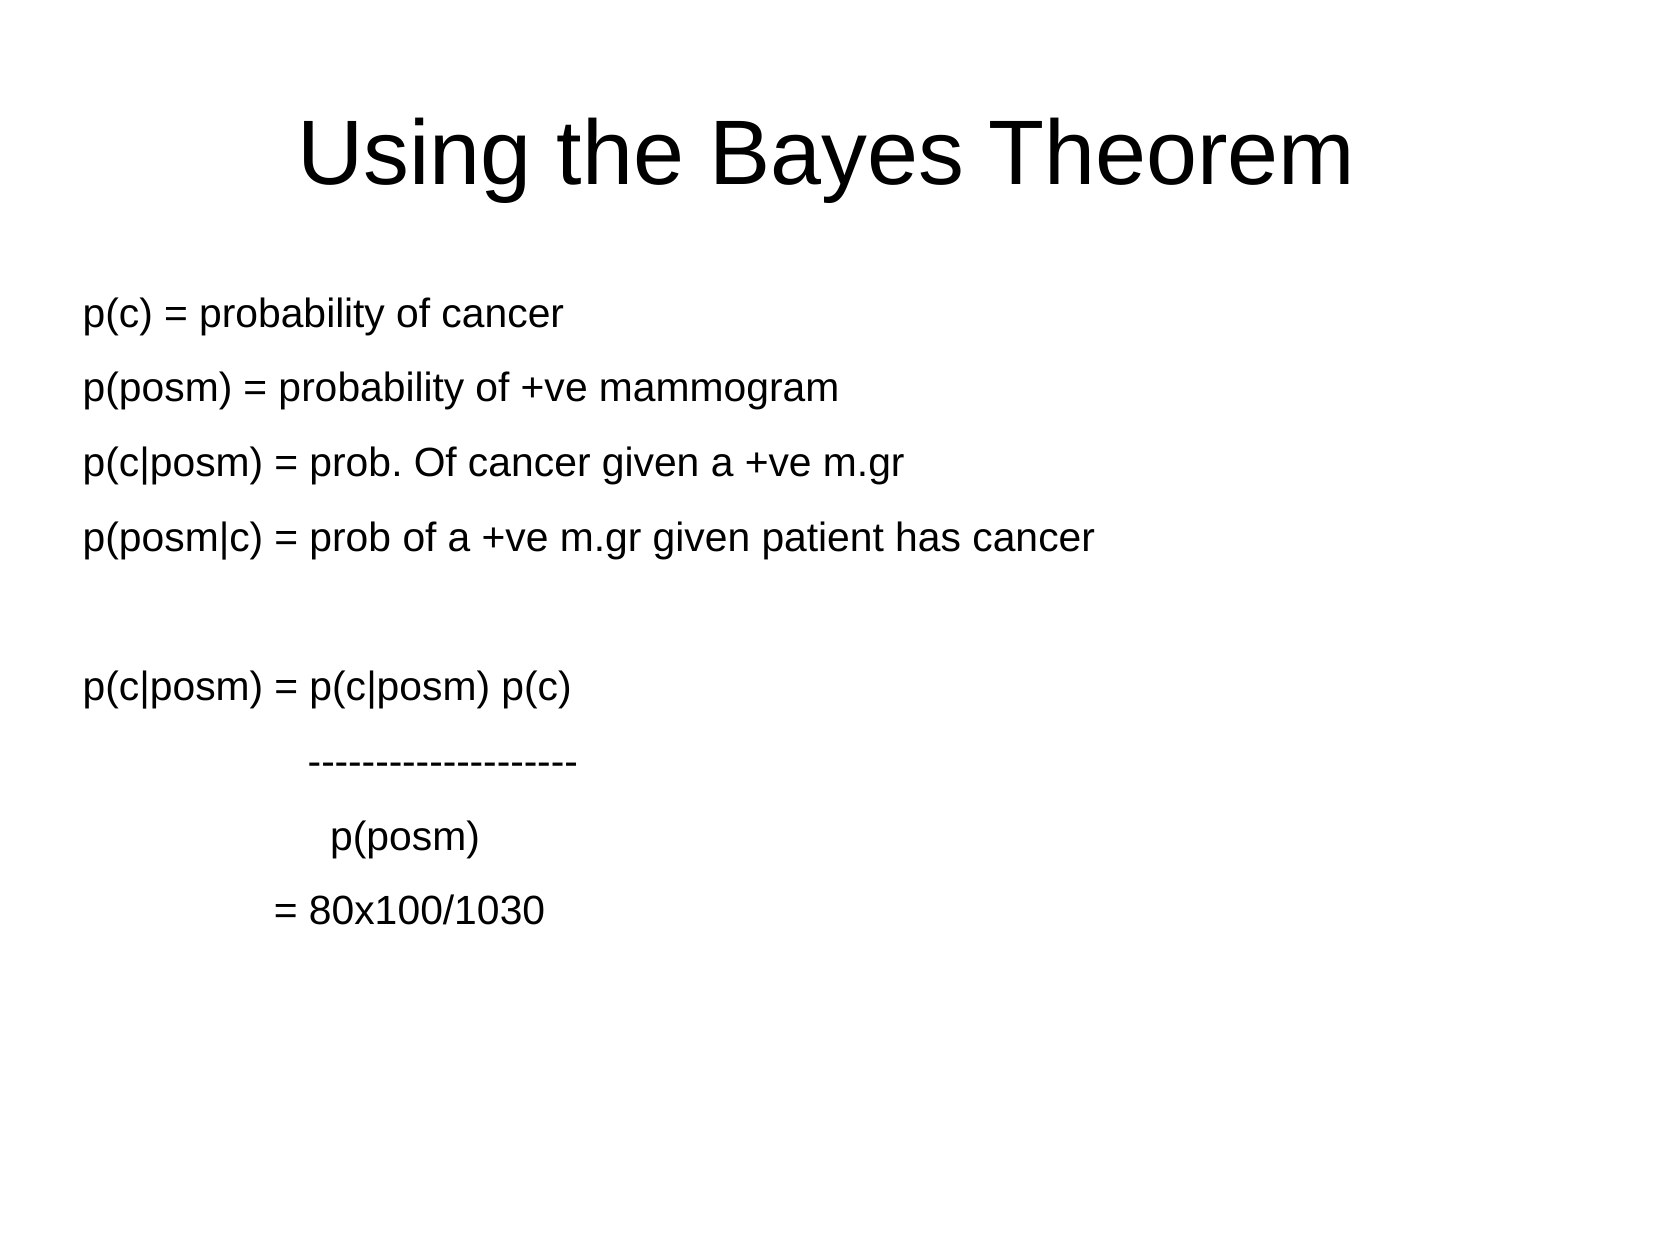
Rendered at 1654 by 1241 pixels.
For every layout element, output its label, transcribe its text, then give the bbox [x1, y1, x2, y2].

list p(c) = probability of cancer p(posm) = probability of +ve mammogram p(c|posm) = prob. Of cancer given a +ve m.gr p(posm|c) = prob of a +ve m.gr given patient has cancer p(c|posm) = p(c|posm) p(c) -------------------- p(posm) = 80x100/1030 [82, 290, 1571, 1010]
title Using the Bayes Theorem [82, 49, 1571, 257]
